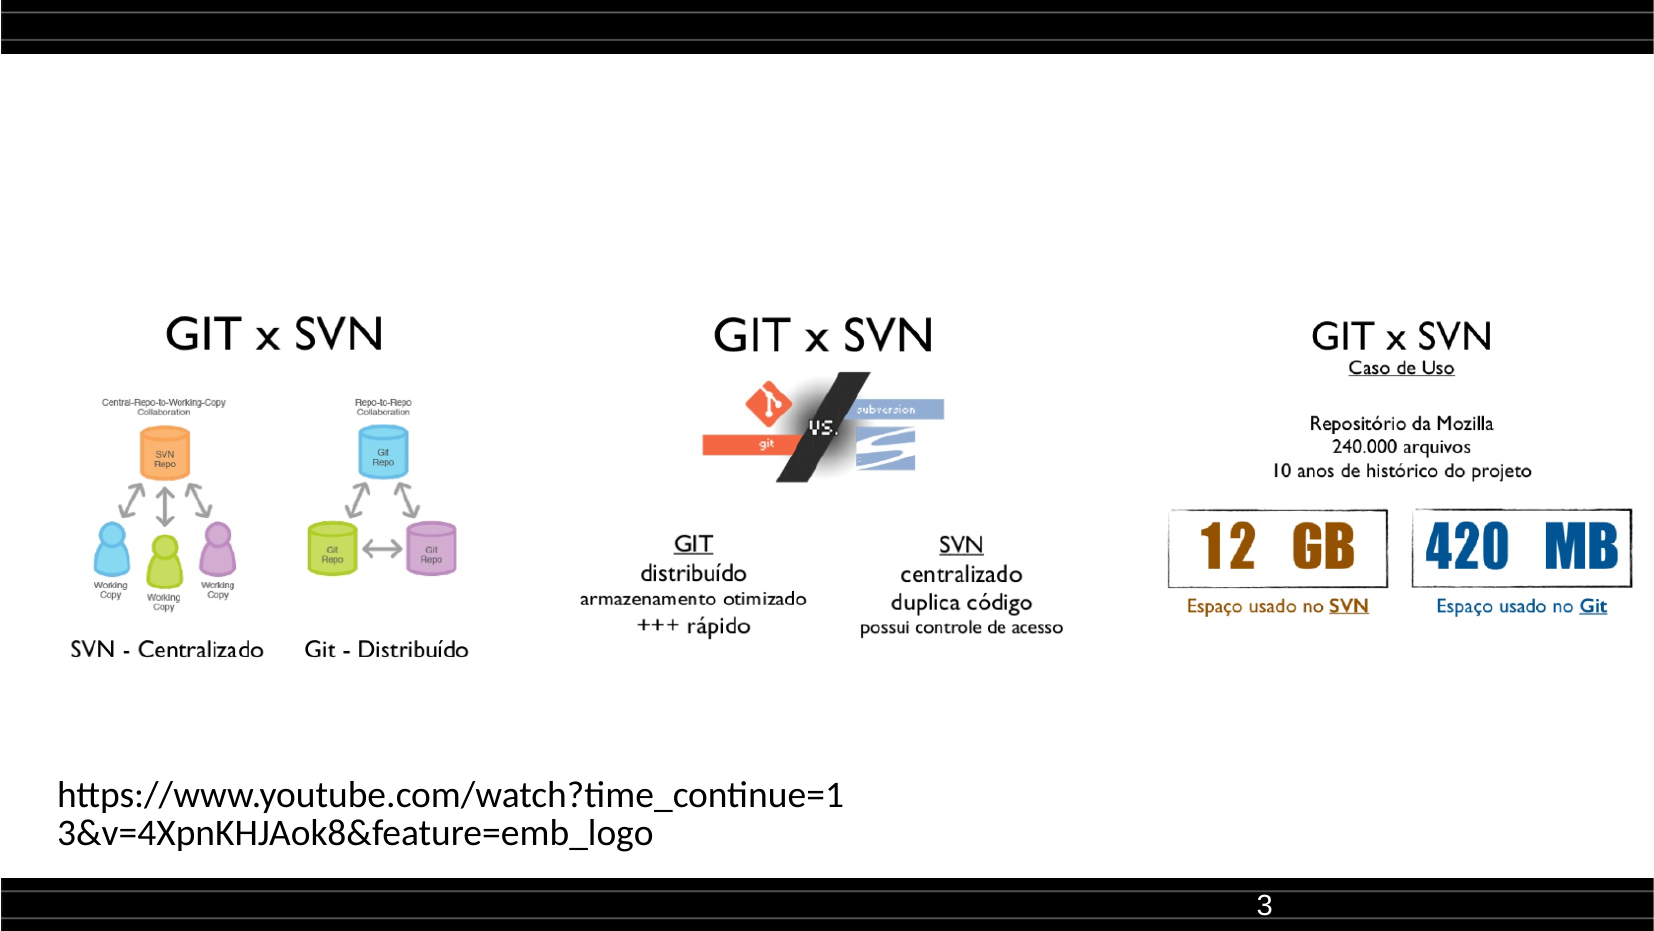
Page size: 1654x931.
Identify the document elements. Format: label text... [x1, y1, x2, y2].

picture [1161, 310, 1644, 620]
picture [42, 310, 490, 674]
picture [569, 310, 1085, 646]
text_box https://www.youtube.com/watch?time_continue=13&v=4XpnKHJAok8&feature=emb_logo [42, 763, 869, 823]
